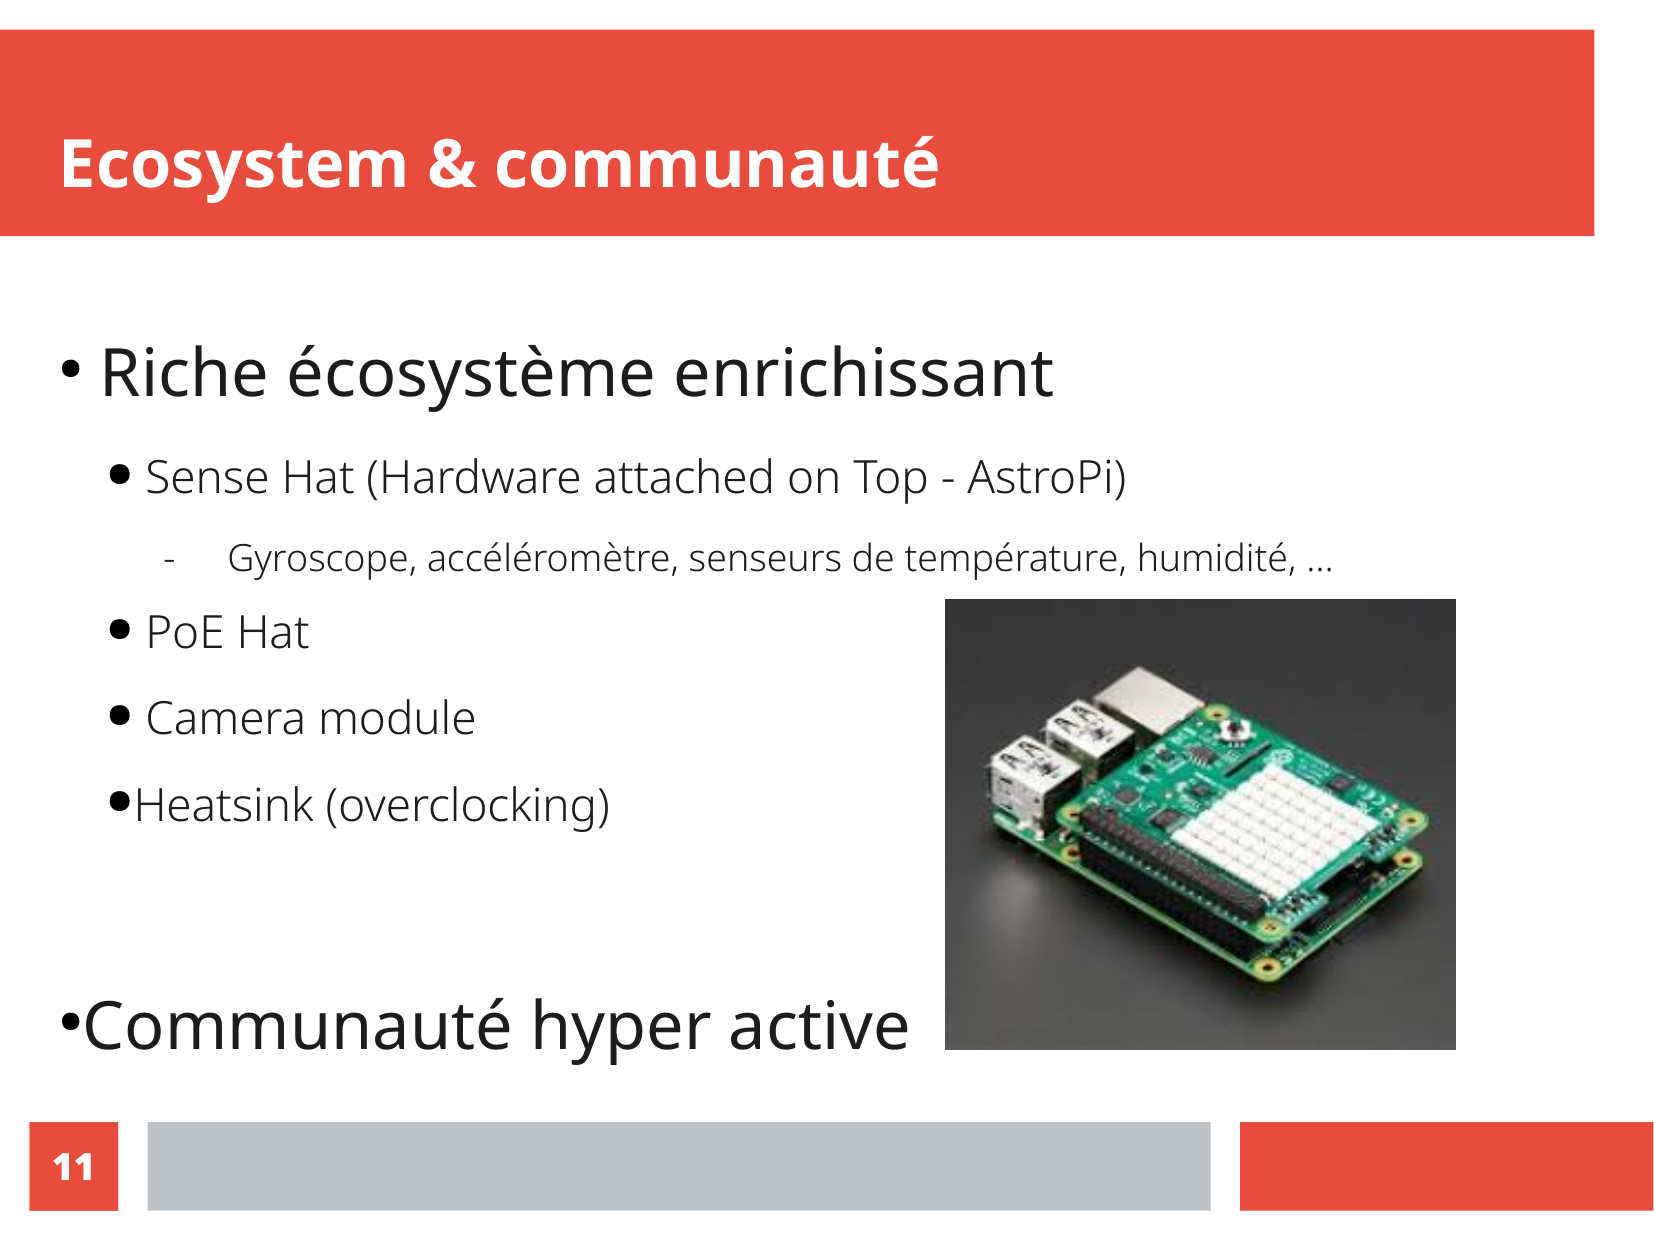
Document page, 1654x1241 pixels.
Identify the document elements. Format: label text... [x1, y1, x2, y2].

list Riche écosystème enrichissant Sense Hat (Hardware attached on Top - AstroPi) - Gyroscope, accéléromètre, senseurs de température, humidité, … PoE Hat Camera module Heatsink (overclocking) Communauté hyper active [59, 324, 1565, 1093]
title Ecosystem & communauté [59, 59, 1595, 207]
picture [945, 599, 1456, 1051]
